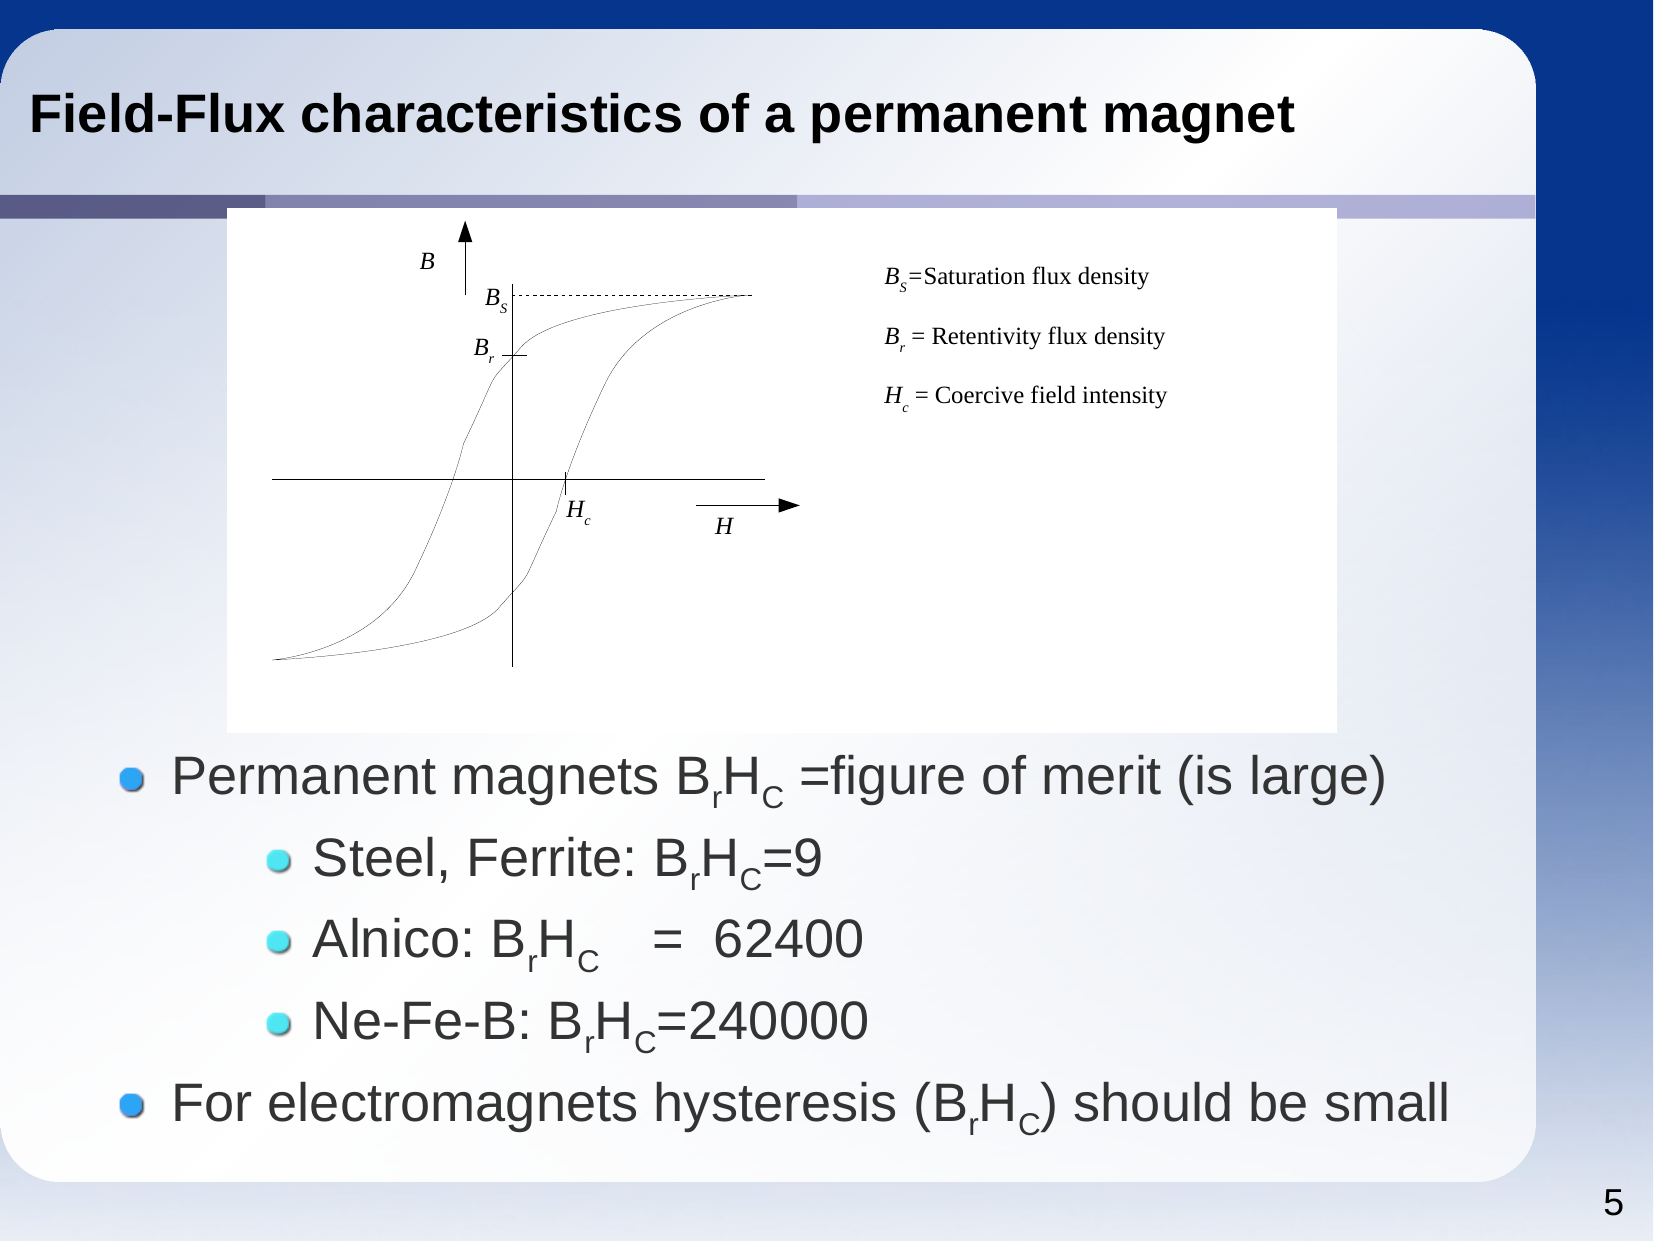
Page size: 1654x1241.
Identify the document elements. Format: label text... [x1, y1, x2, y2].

picture [0, 0, 1654, 1241]
chart [227, 207, 1338, 733]
title Field-Flux characteristics of a permanent magnet [29, 49, 1506, 178]
list Permanent magnets BrHC =figure of merit (is large) Steel, Ferrite: BrHC=9 Alnico: BrHC = 62400 Ne-Fe-B: BrHC=240000 For electromagnets hysteresis (BrHC) should be small [29, 745, 1506, 1185]
